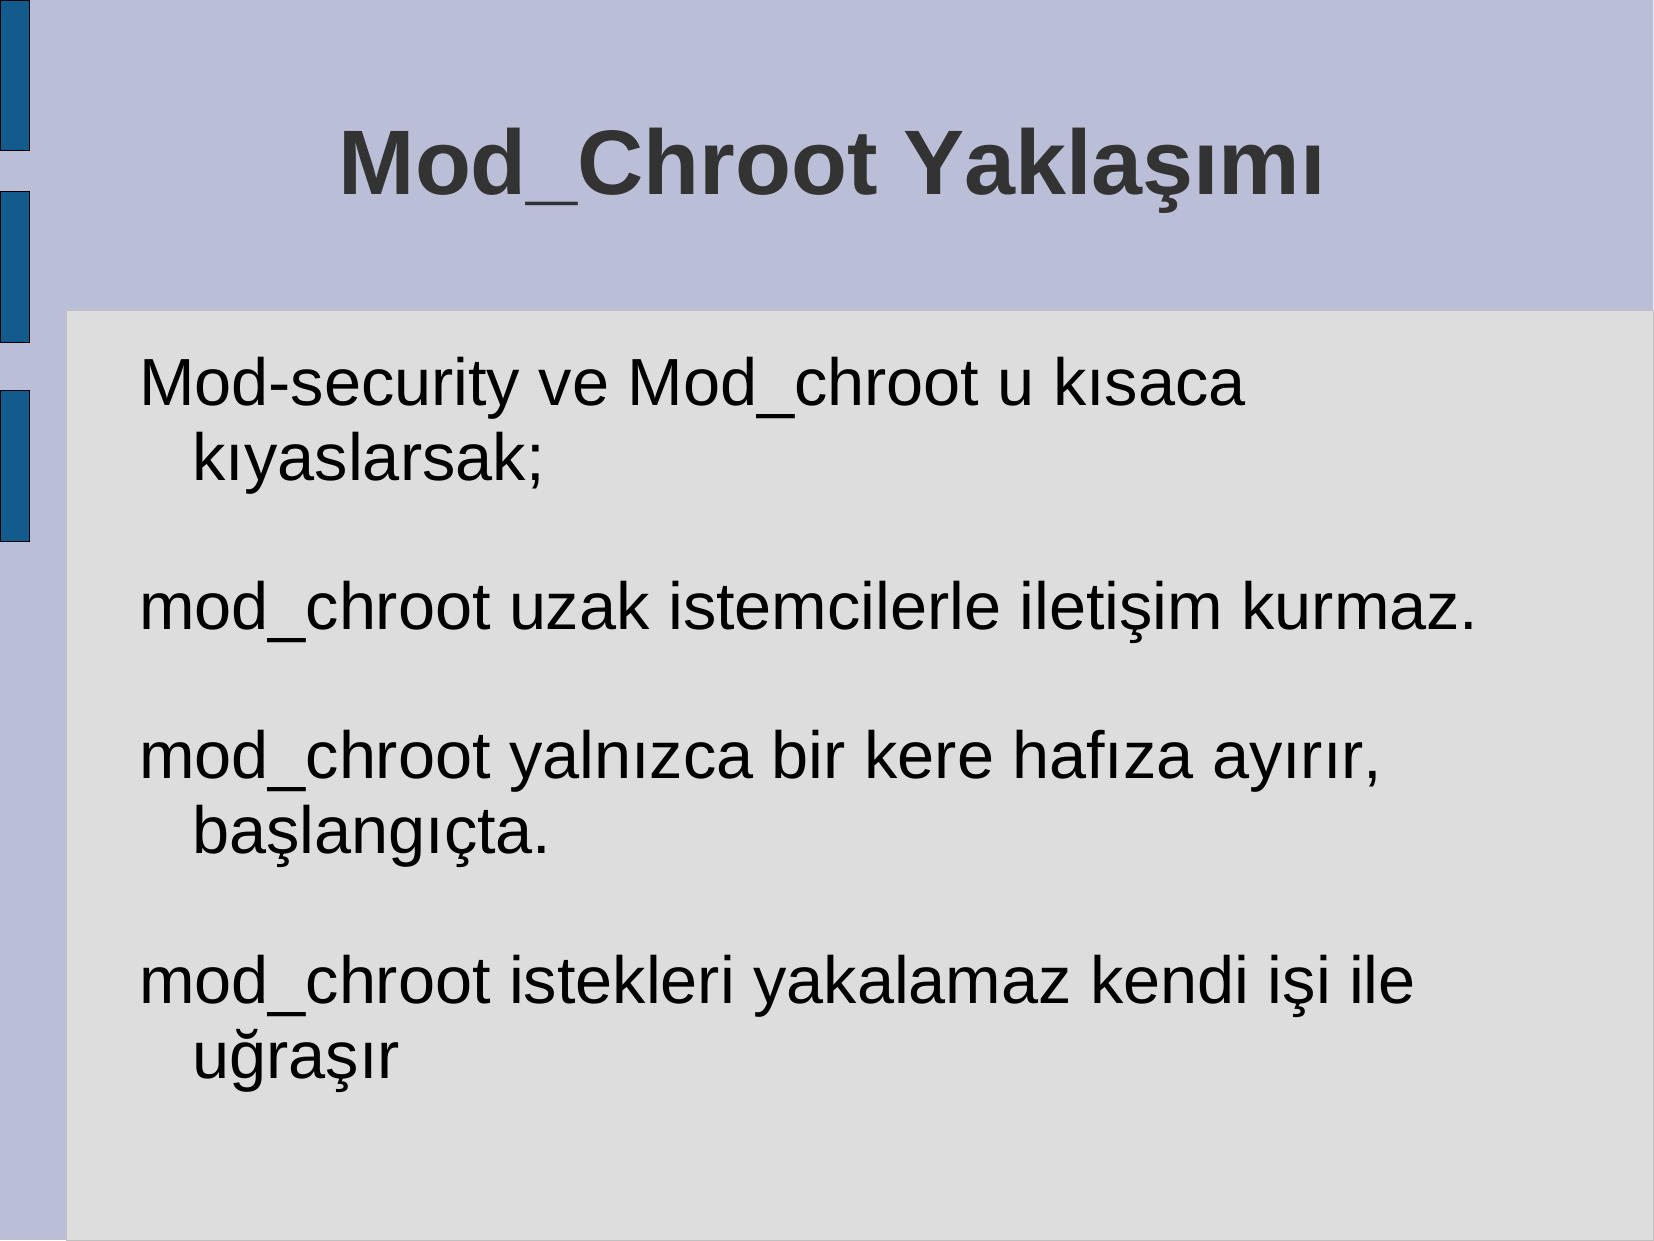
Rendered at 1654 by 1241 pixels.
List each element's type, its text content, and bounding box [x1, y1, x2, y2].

title Mod_Chroot Yaklaşımı [118, 59, 1531, 267]
list Mod-security ve Mod_chroot u kısaca kıyaslarsak; mod_chroot uzak istemcilerle iletişim kurmaz. mod_chroot yalnızca bir kere hafıza ayırır, başlangıçta. mod_chroot istekleri yakalamaz kendi işi ile uğraşır [121, 344, 1534, 1201]
